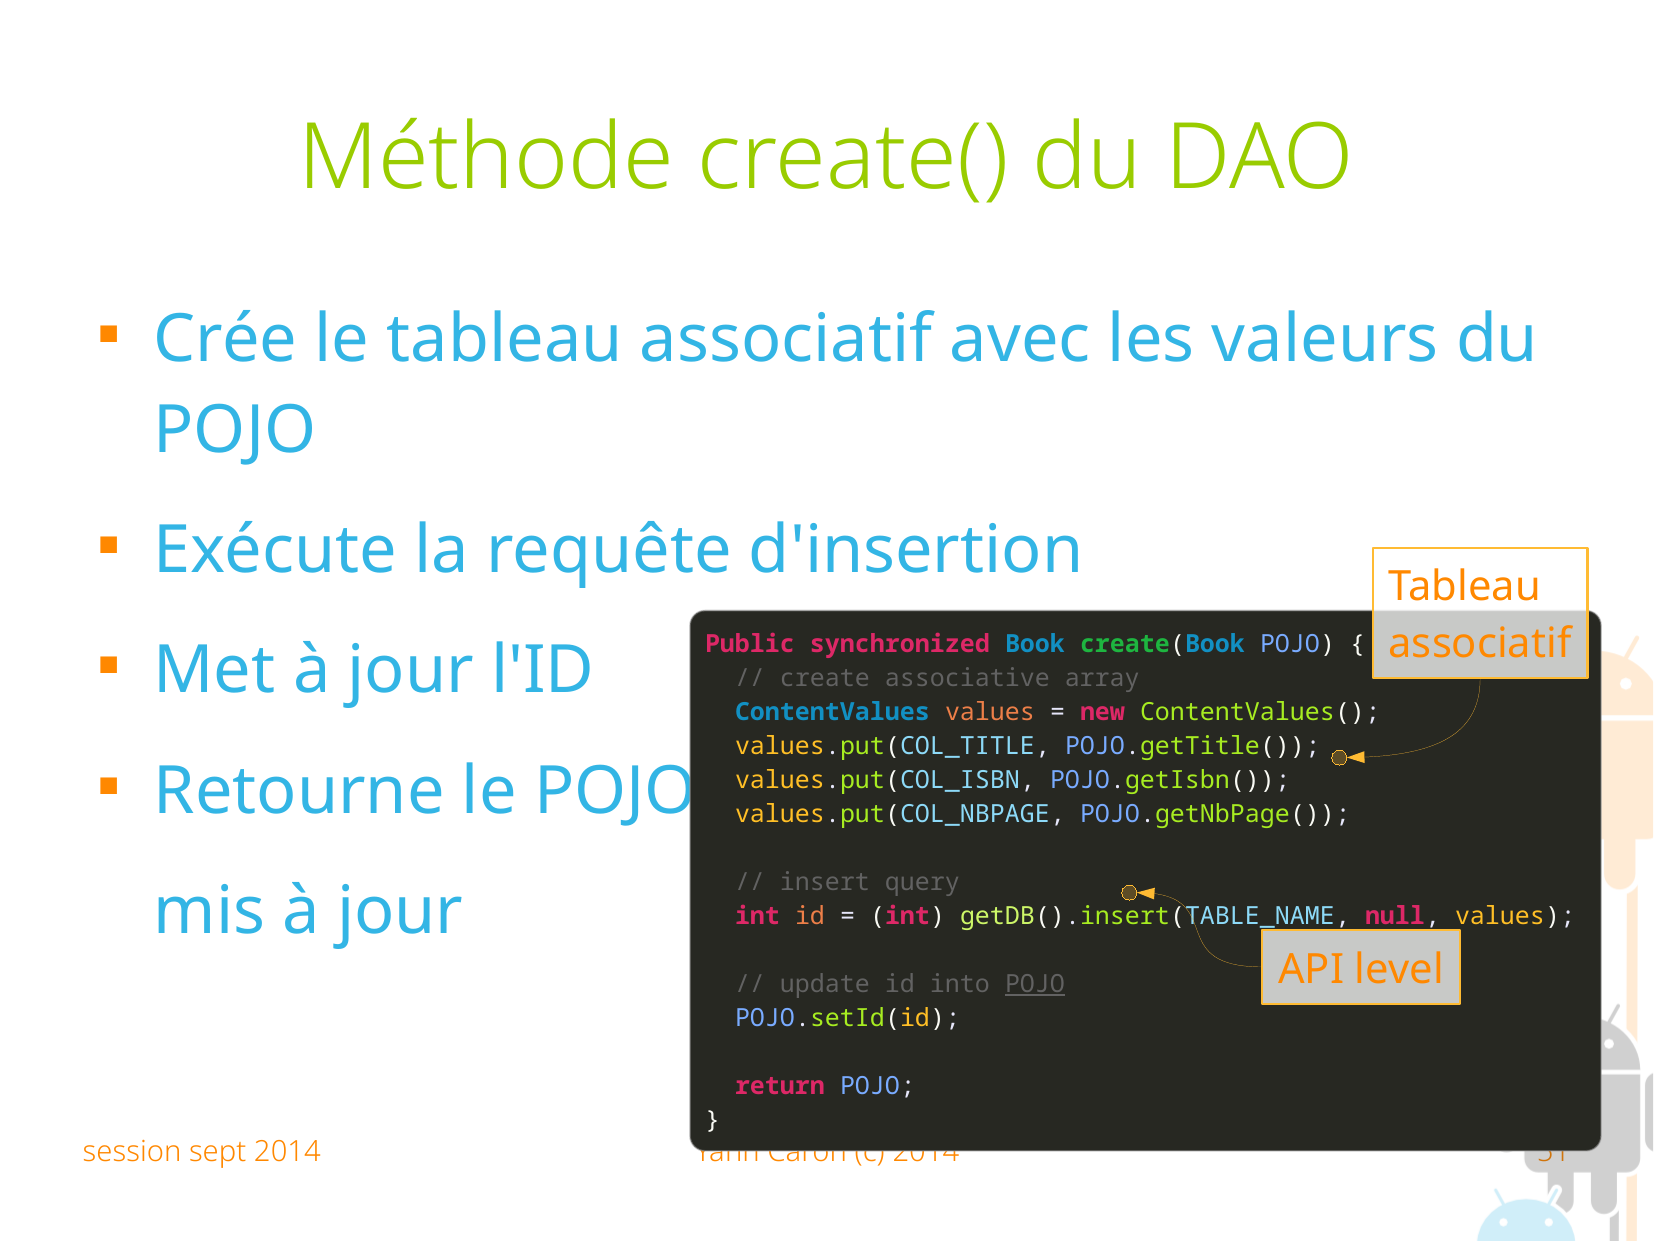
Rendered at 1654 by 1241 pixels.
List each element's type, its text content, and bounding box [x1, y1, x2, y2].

text_box Tableau associatif [1372, 547, 1588, 665]
text_box API level [1262, 930, 1456, 998]
title Méthode create() du DAO [82, 49, 1571, 257]
text_box [1121, 885, 1137, 901]
picture [240, 423, 1654, 1241]
list Crée le tableau associatif avec les valeurs du POJO Exécute la requête d'insertion Met à jour l'ID Retourne le POJO mis à jour [82, 290, 1561, 1010]
text_box [1331, 750, 1347, 766]
text_box Public synchronized Book create(Book POJO) { // create associative array ContentValues values = new ContentValues(); values.put(COL_TITLE, POJO.getTitle()); values.put(COL_ISBN, POJO.getIsbn()); values.put(COL_NBPAGE, POJO.getNbPage()); // insert query int id = (int) getDB().insert(TABLE_NAME, null, values); // update id into POJO POJO.setId(id); return POJO; } [690, 610, 1602, 1049]
